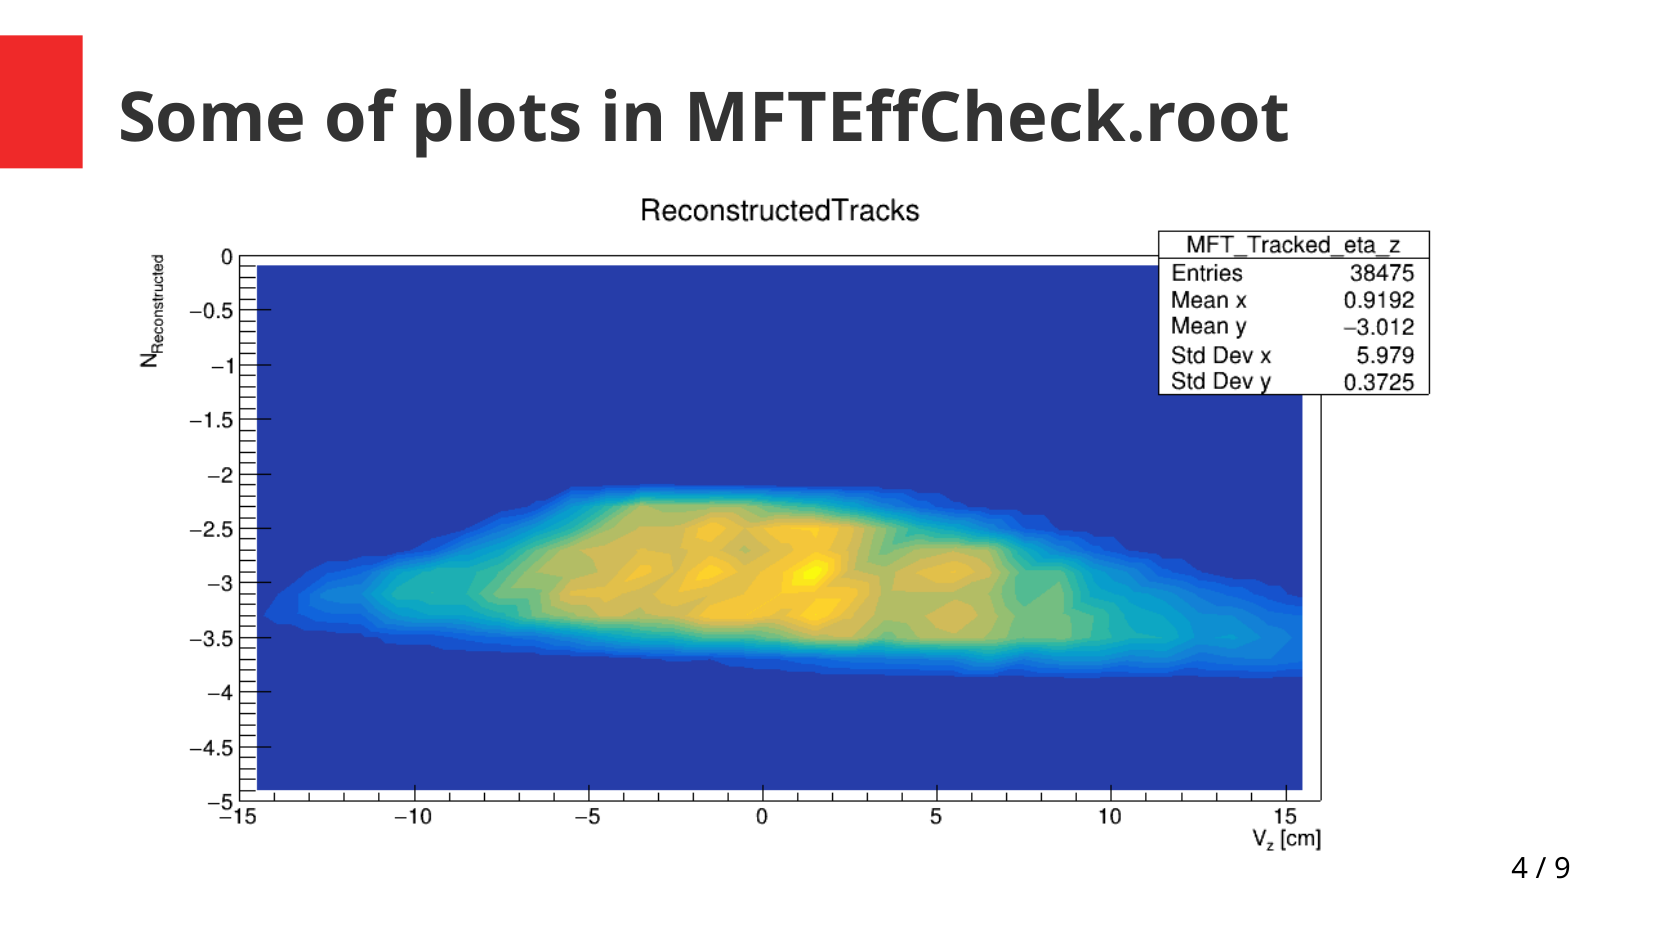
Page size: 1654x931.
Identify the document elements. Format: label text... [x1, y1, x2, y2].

title Some of plots in MFTEffCheck.root [118, 37, 1571, 193]
picture [105, 187, 1456, 871]
